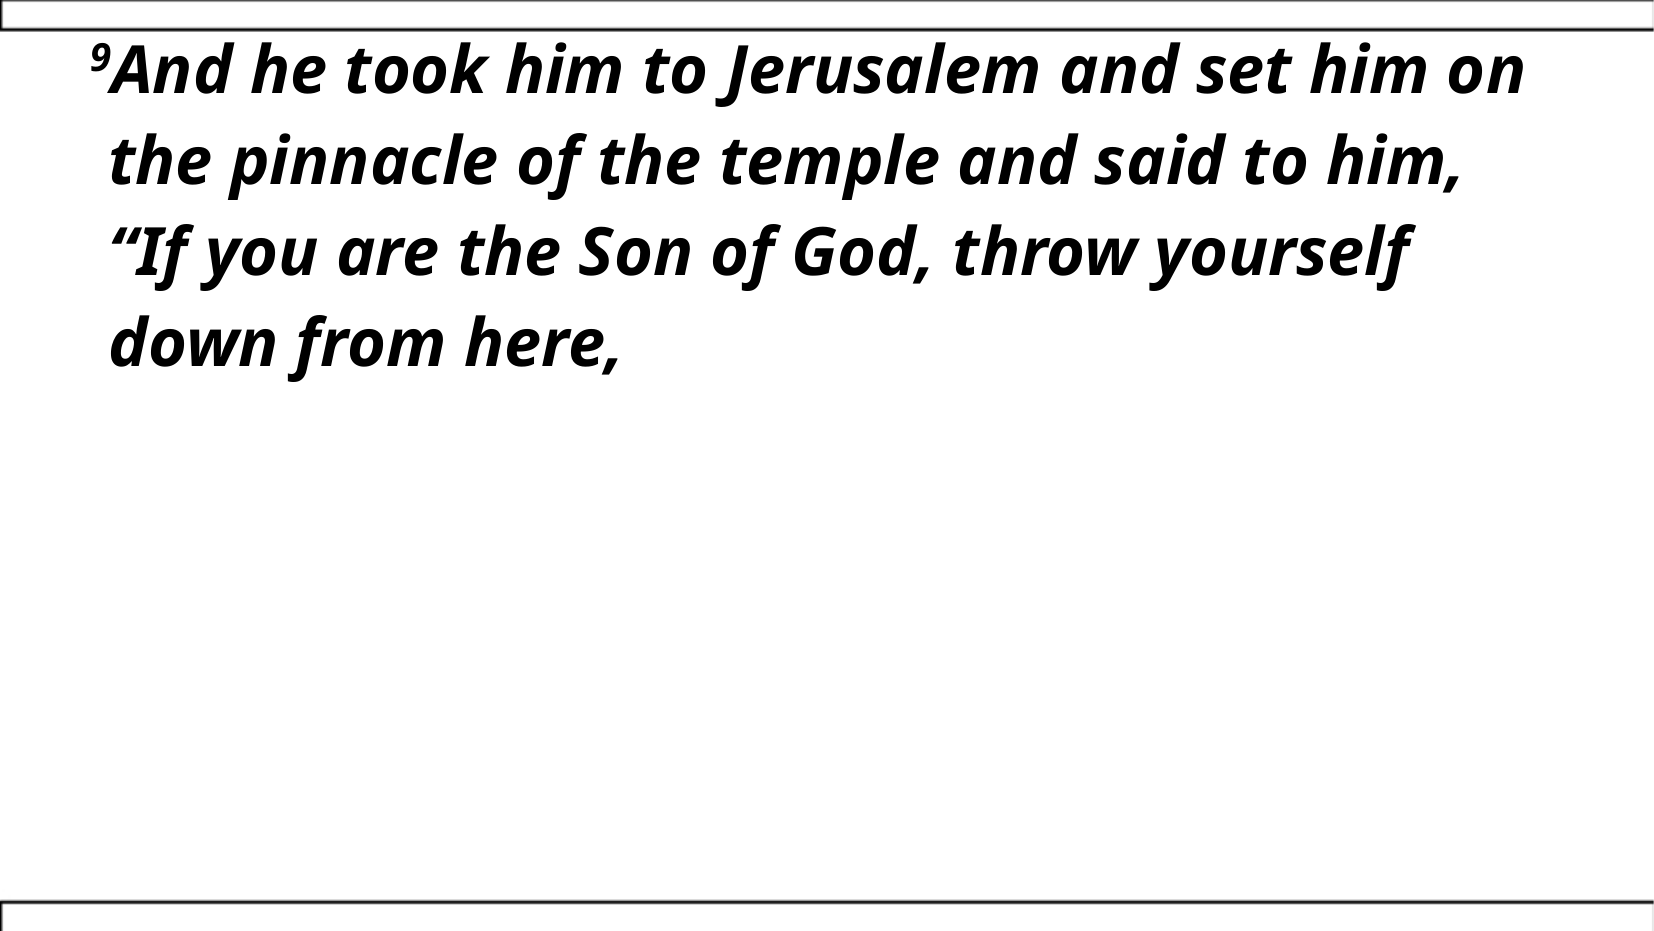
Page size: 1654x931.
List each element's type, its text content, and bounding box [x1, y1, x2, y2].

picture [0, 0, 1654, 931]
text_box 9And he took him to Jerusalem and set him on the pinnacle of the temple and said to him, “If you are the Son of God, throw yourself down from here, [75, 15, 1576, 481]
